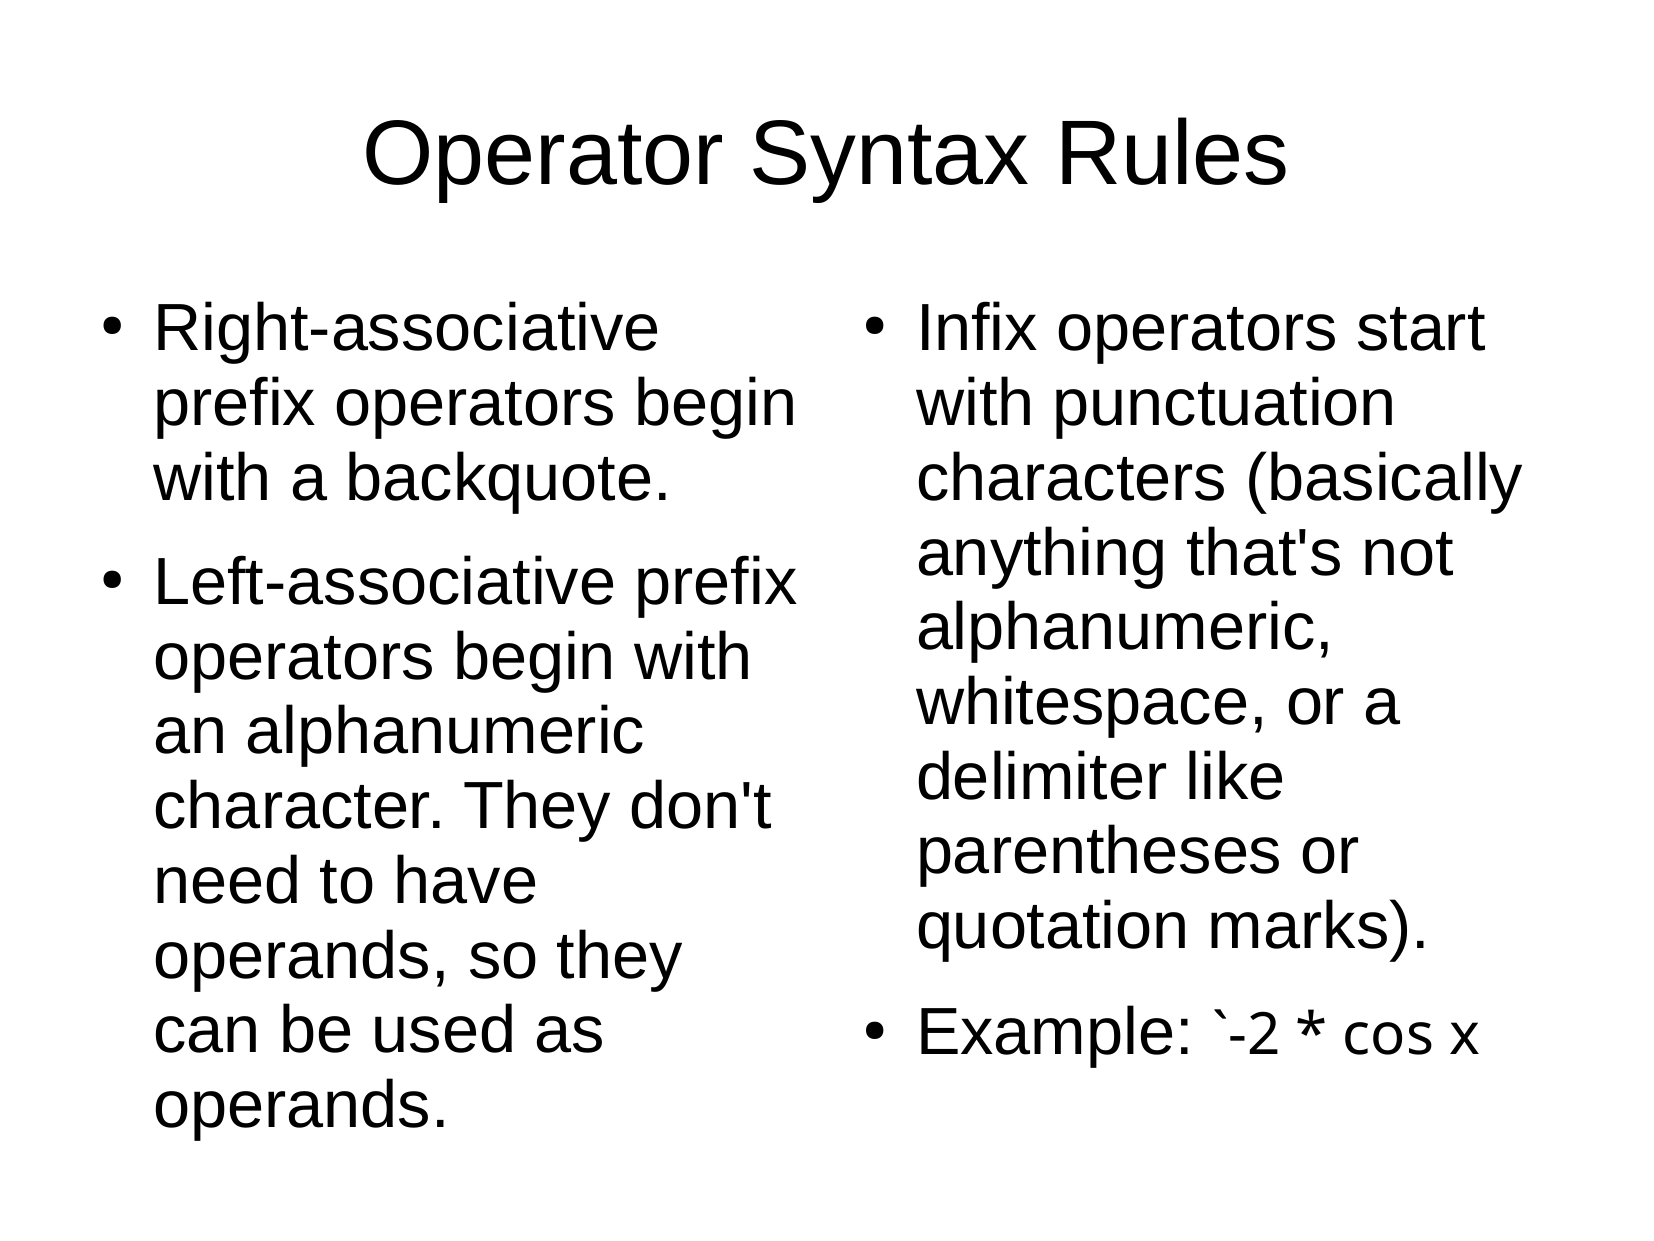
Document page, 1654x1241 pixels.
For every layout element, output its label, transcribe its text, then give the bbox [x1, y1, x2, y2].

list Right-associative prefix operators begin with a backquote. Left-associative prefix operators begin with an alphanumeric character. They don't need to have operands, so they can be used as operands. [82, 290, 809, 1143]
list Infix operators start with punctuation characters (basically anything that's not alphanumeric, whitespace, or a delimiter like parentheses or quotation marks). Example: `-2 * cos x [845, 290, 1572, 1109]
title Operator Syntax Rules [82, 49, 1571, 257]
